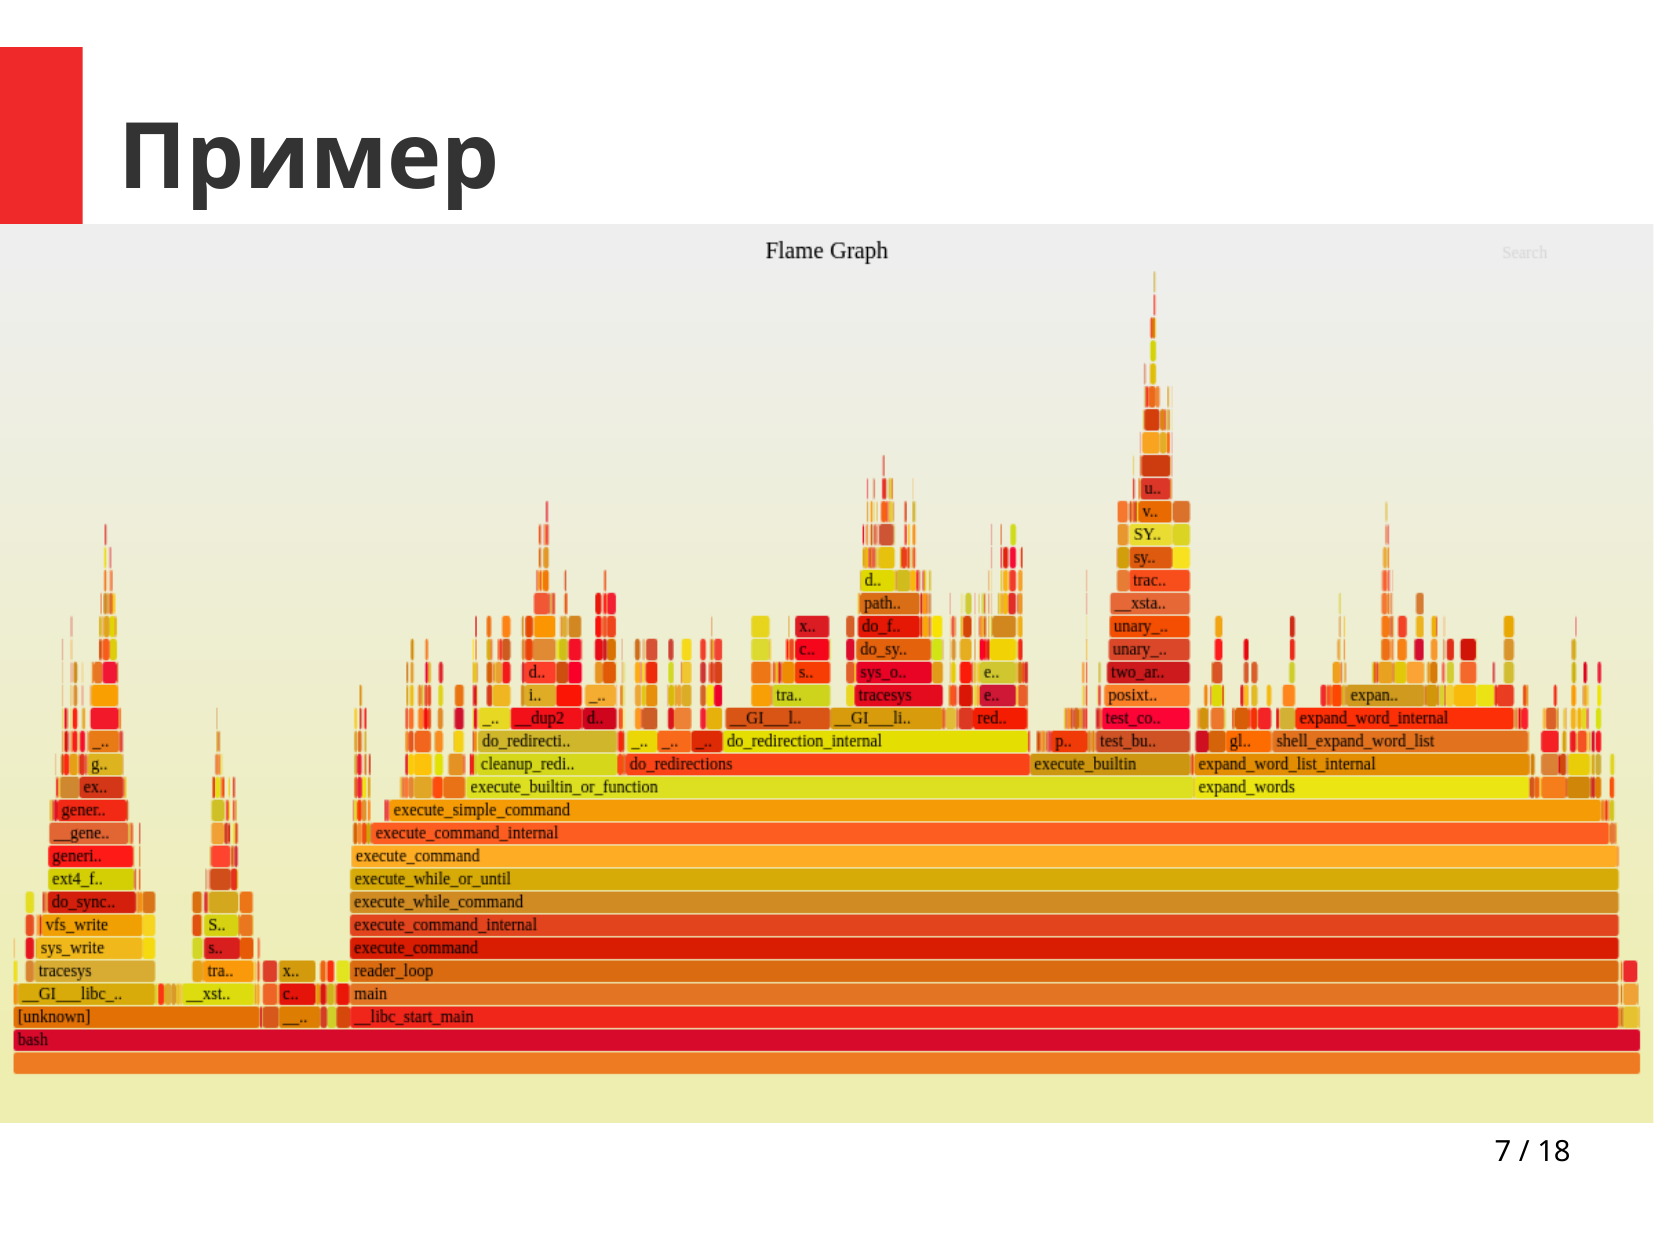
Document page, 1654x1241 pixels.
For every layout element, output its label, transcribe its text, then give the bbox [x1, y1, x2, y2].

title Пример [118, 49, 1571, 224]
picture [0, 224, 1654, 1123]
